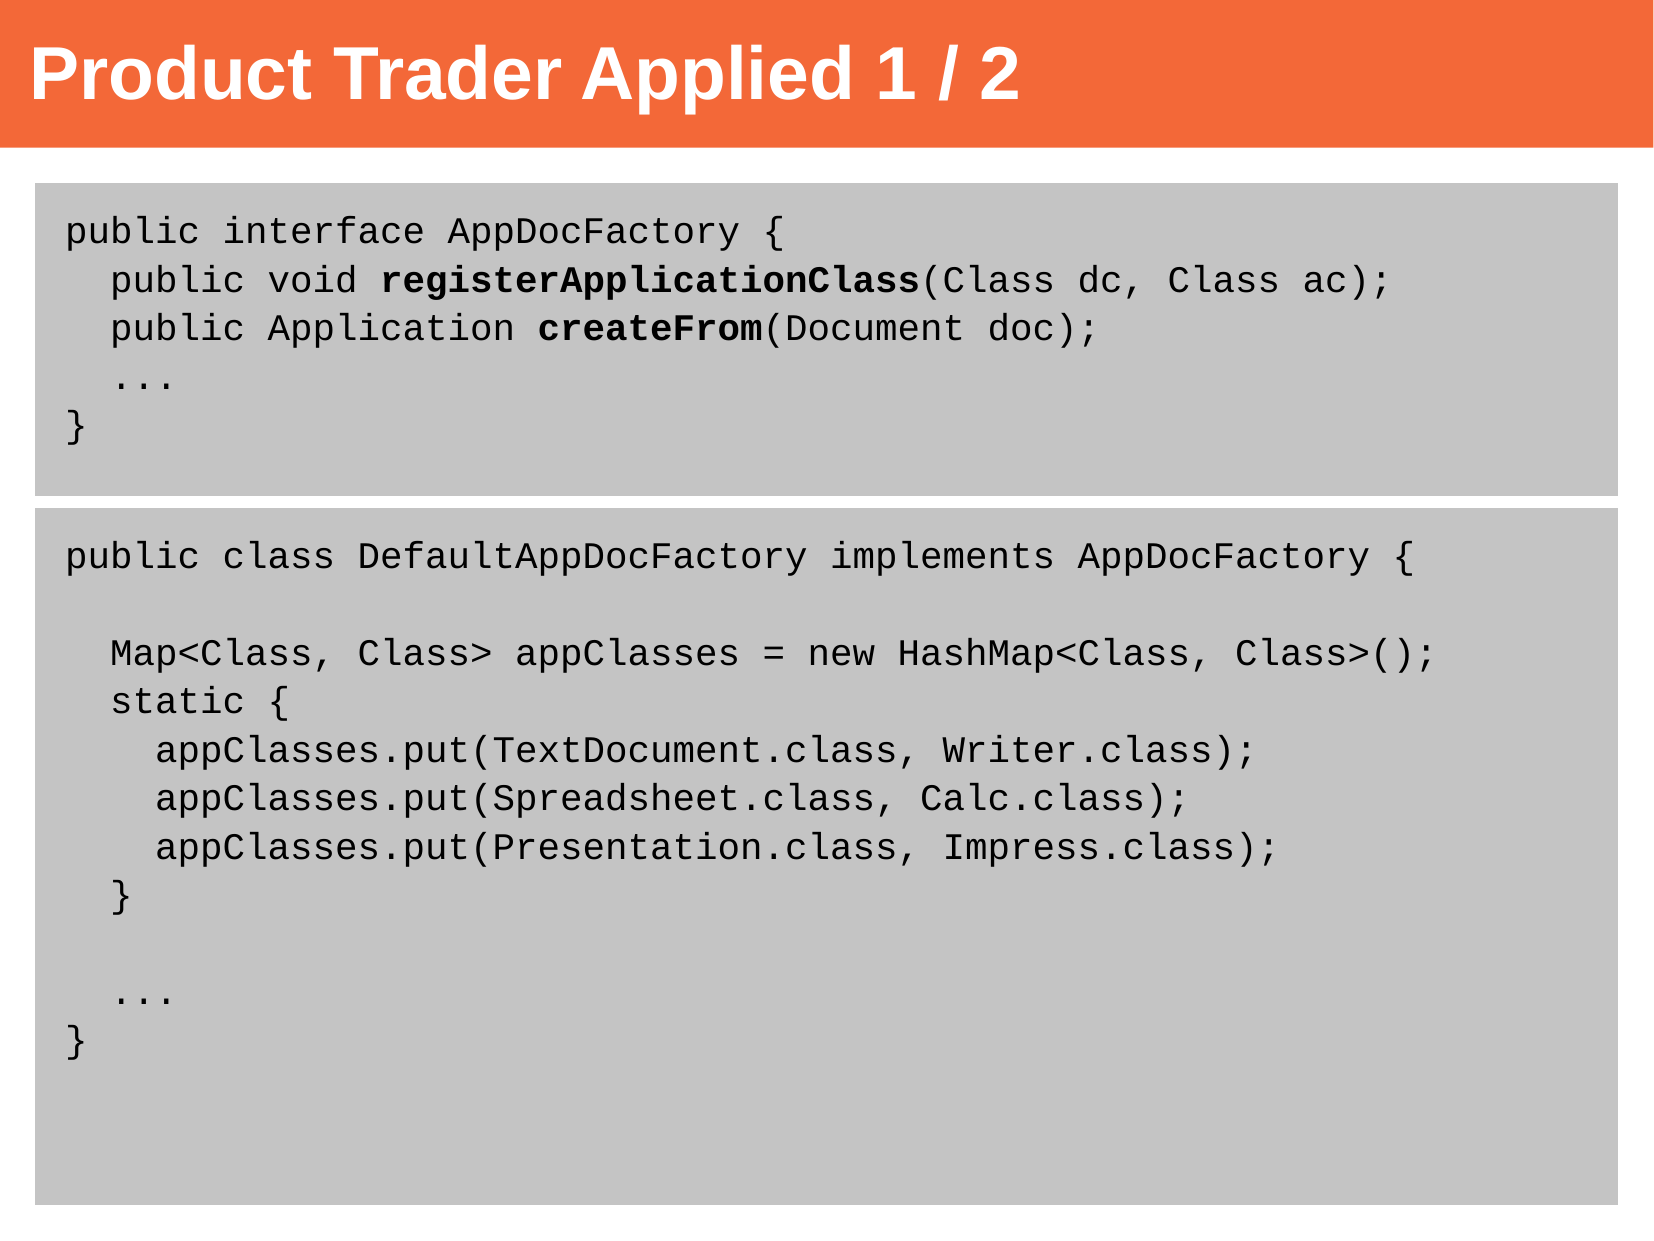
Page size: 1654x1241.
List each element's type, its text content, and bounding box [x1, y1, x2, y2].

title Product Trader Applied 1 / 2 [0, 0, 1654, 148]
list public interface AppDocFactory { public void registerApplicationClass(Class dc, Class ac); public Application createFrom(Document doc); ... } [29, 177, 1625, 496]
list public class DefaultAppDocFactory implements AppDocFactory { Map<Class, Class> appClasses = new HashMap<Class, Class>(); static { appClasses.put(TextDocument.class, Writer.class); appClasses.put(Spreadsheet.class, Calc.class); appClasses.put(Presentation.class, Impress.class); } ... } [29, 501, 1625, 1211]
